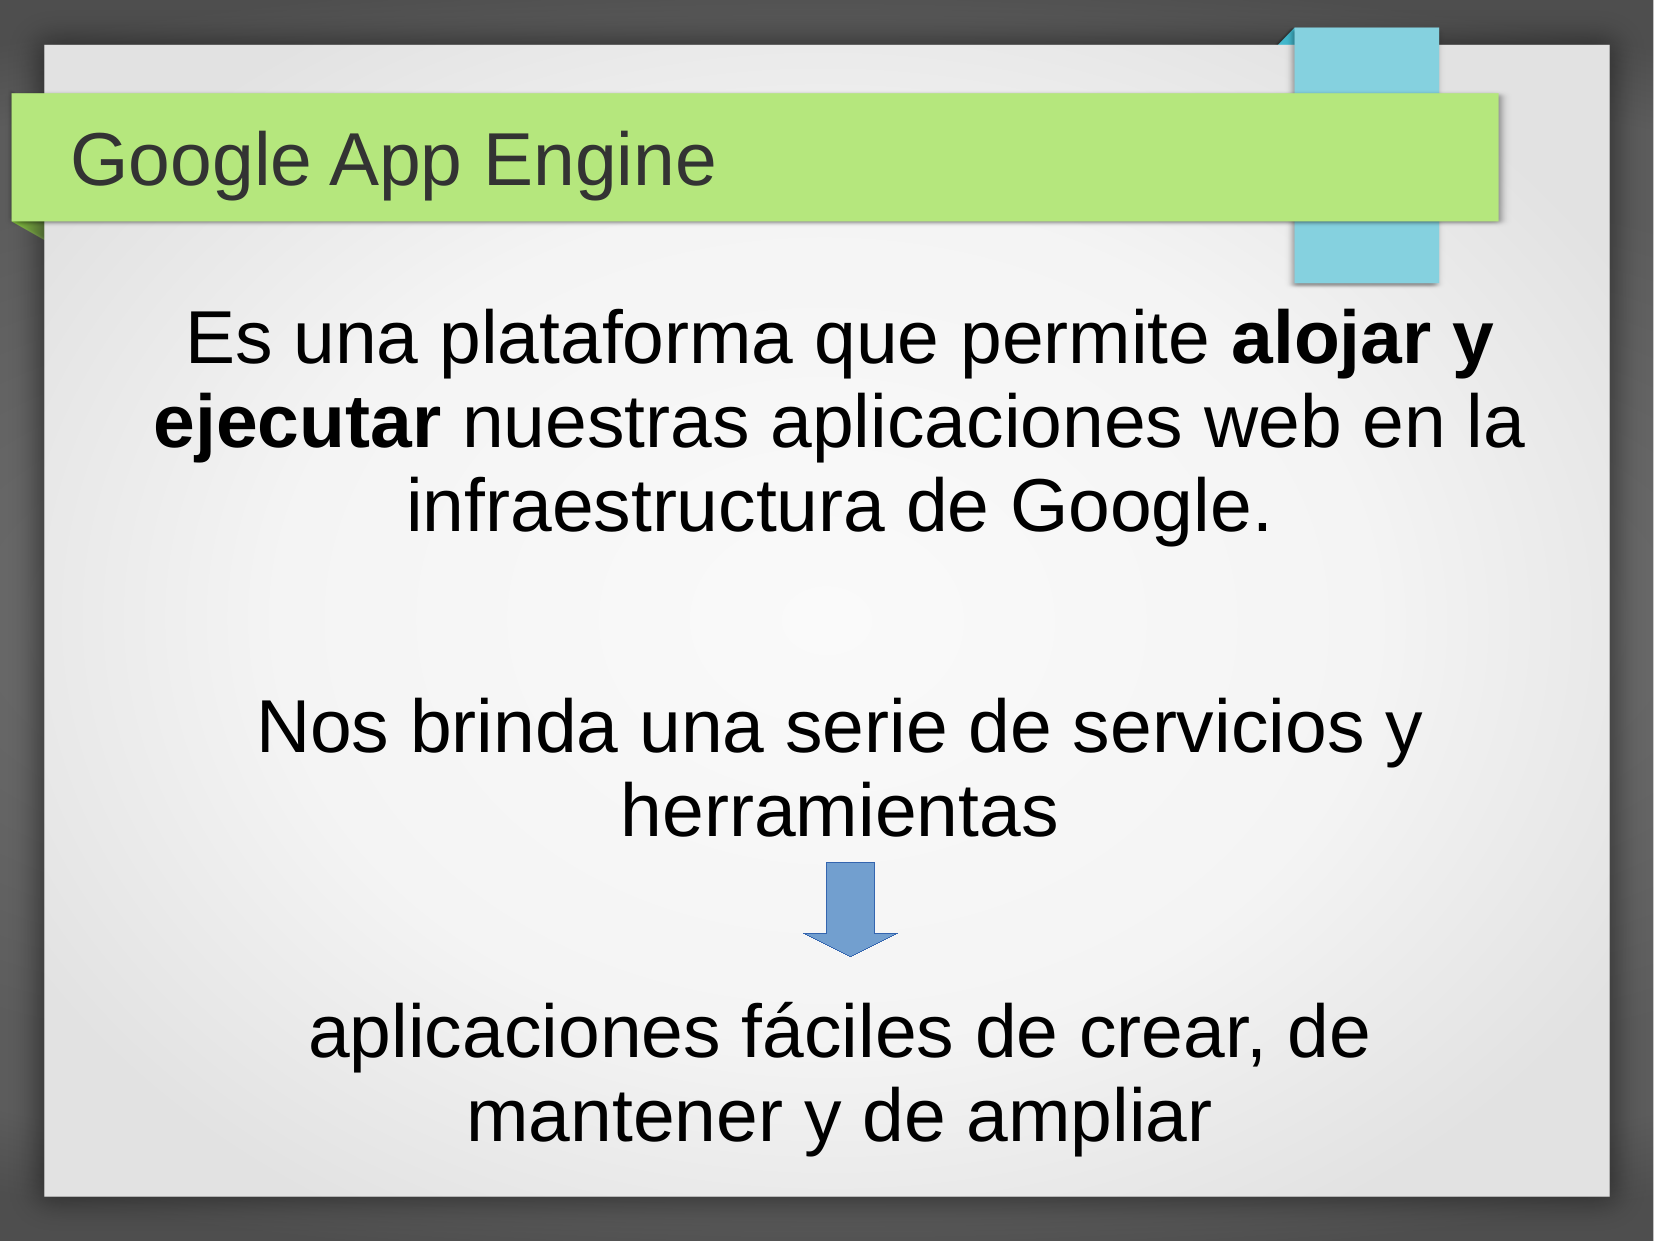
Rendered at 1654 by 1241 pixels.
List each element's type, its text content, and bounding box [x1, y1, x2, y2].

text_box [803, 862, 898, 957]
list Es una plataforma que permite alojar y ejecutar nuestras aplicaciones web en la infraestructura de Google. Nos brinda una serie de servicios y herramientas aplicaciones fáciles de crear, de mantener y de ampliar [80, 295, 1536, 1158]
title Google App Engine [70, 106, 1229, 213]
picture [0, 0, 1654, 1241]
